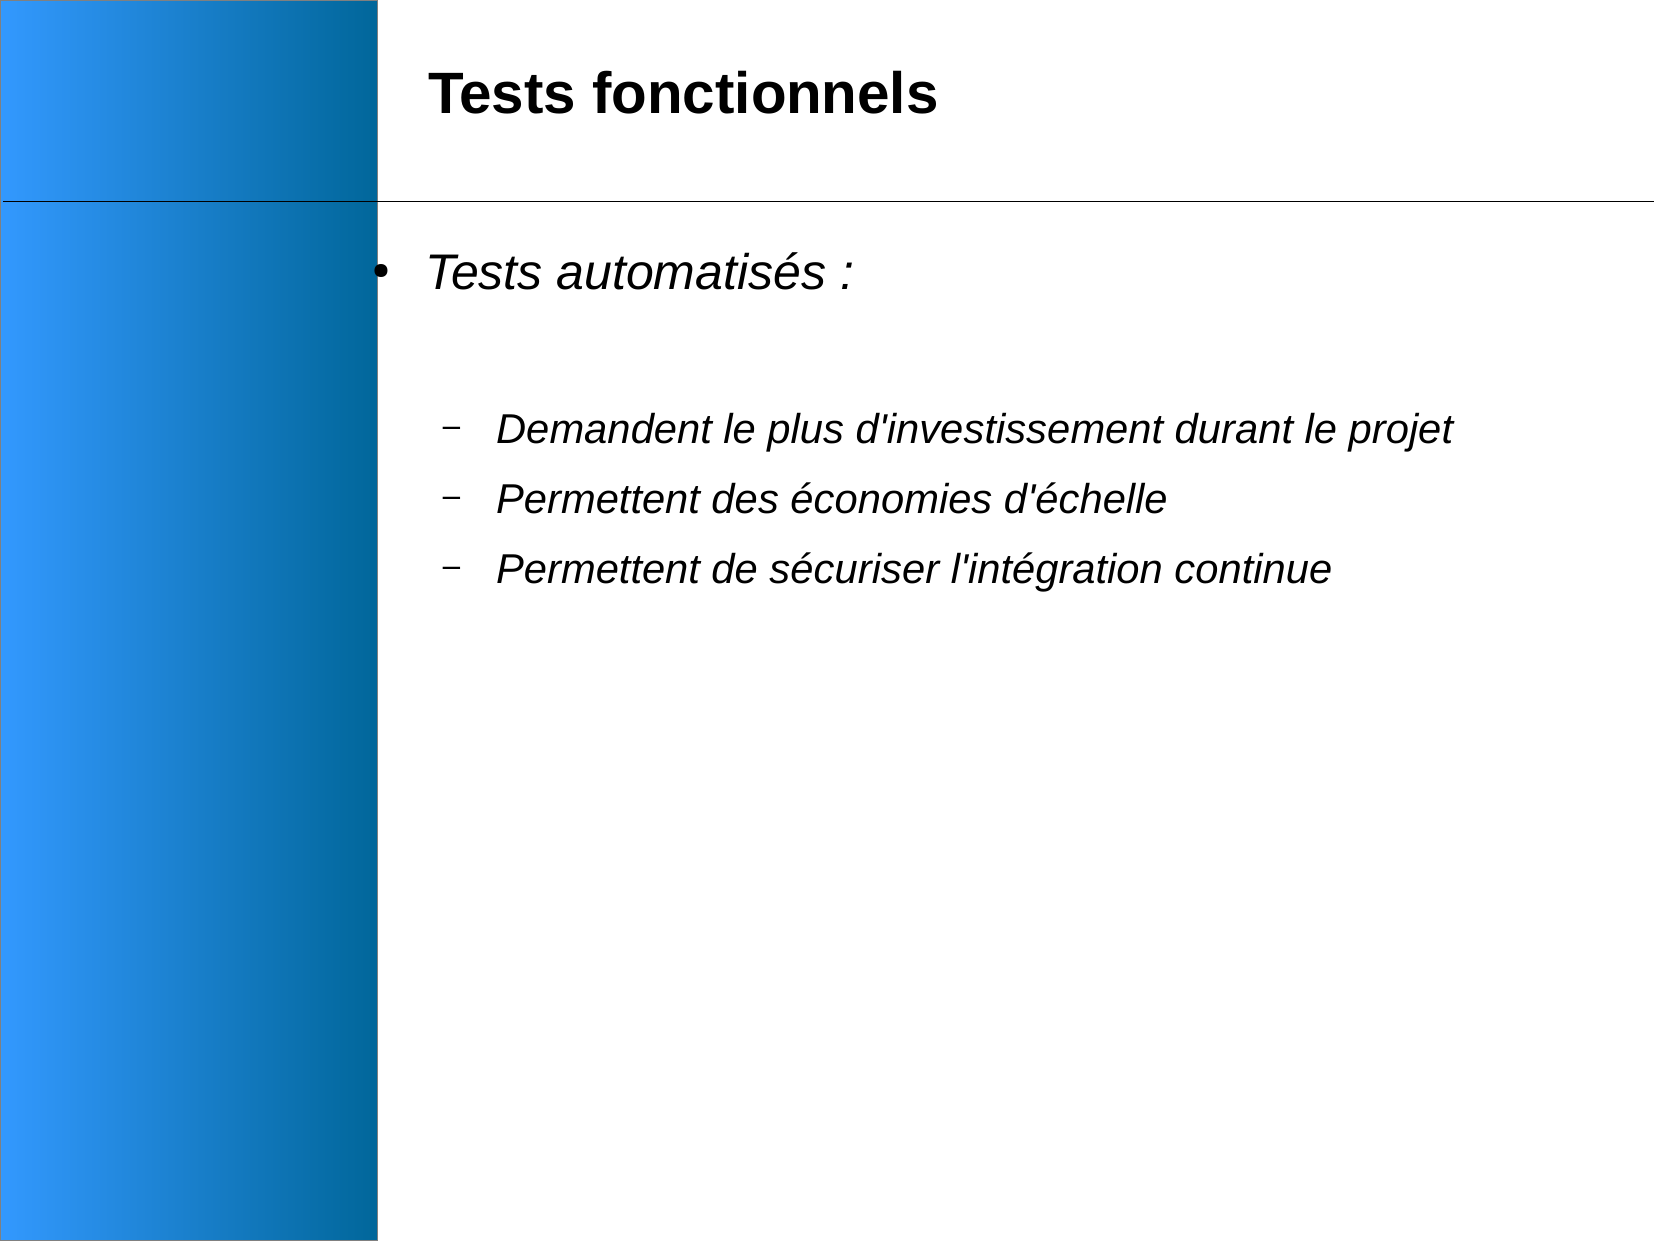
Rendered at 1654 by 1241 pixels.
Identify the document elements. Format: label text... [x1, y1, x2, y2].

text_box Tests fonctionnels [413, 53, 1371, 201]
text_box [0, 0, 378, 1241]
list Tests automatisés : Demandent le plus d'investissement durant le projet Permettent des économies d'échelle Permettent de sécuriser l'intégration continue [354, 244, 1607, 909]
